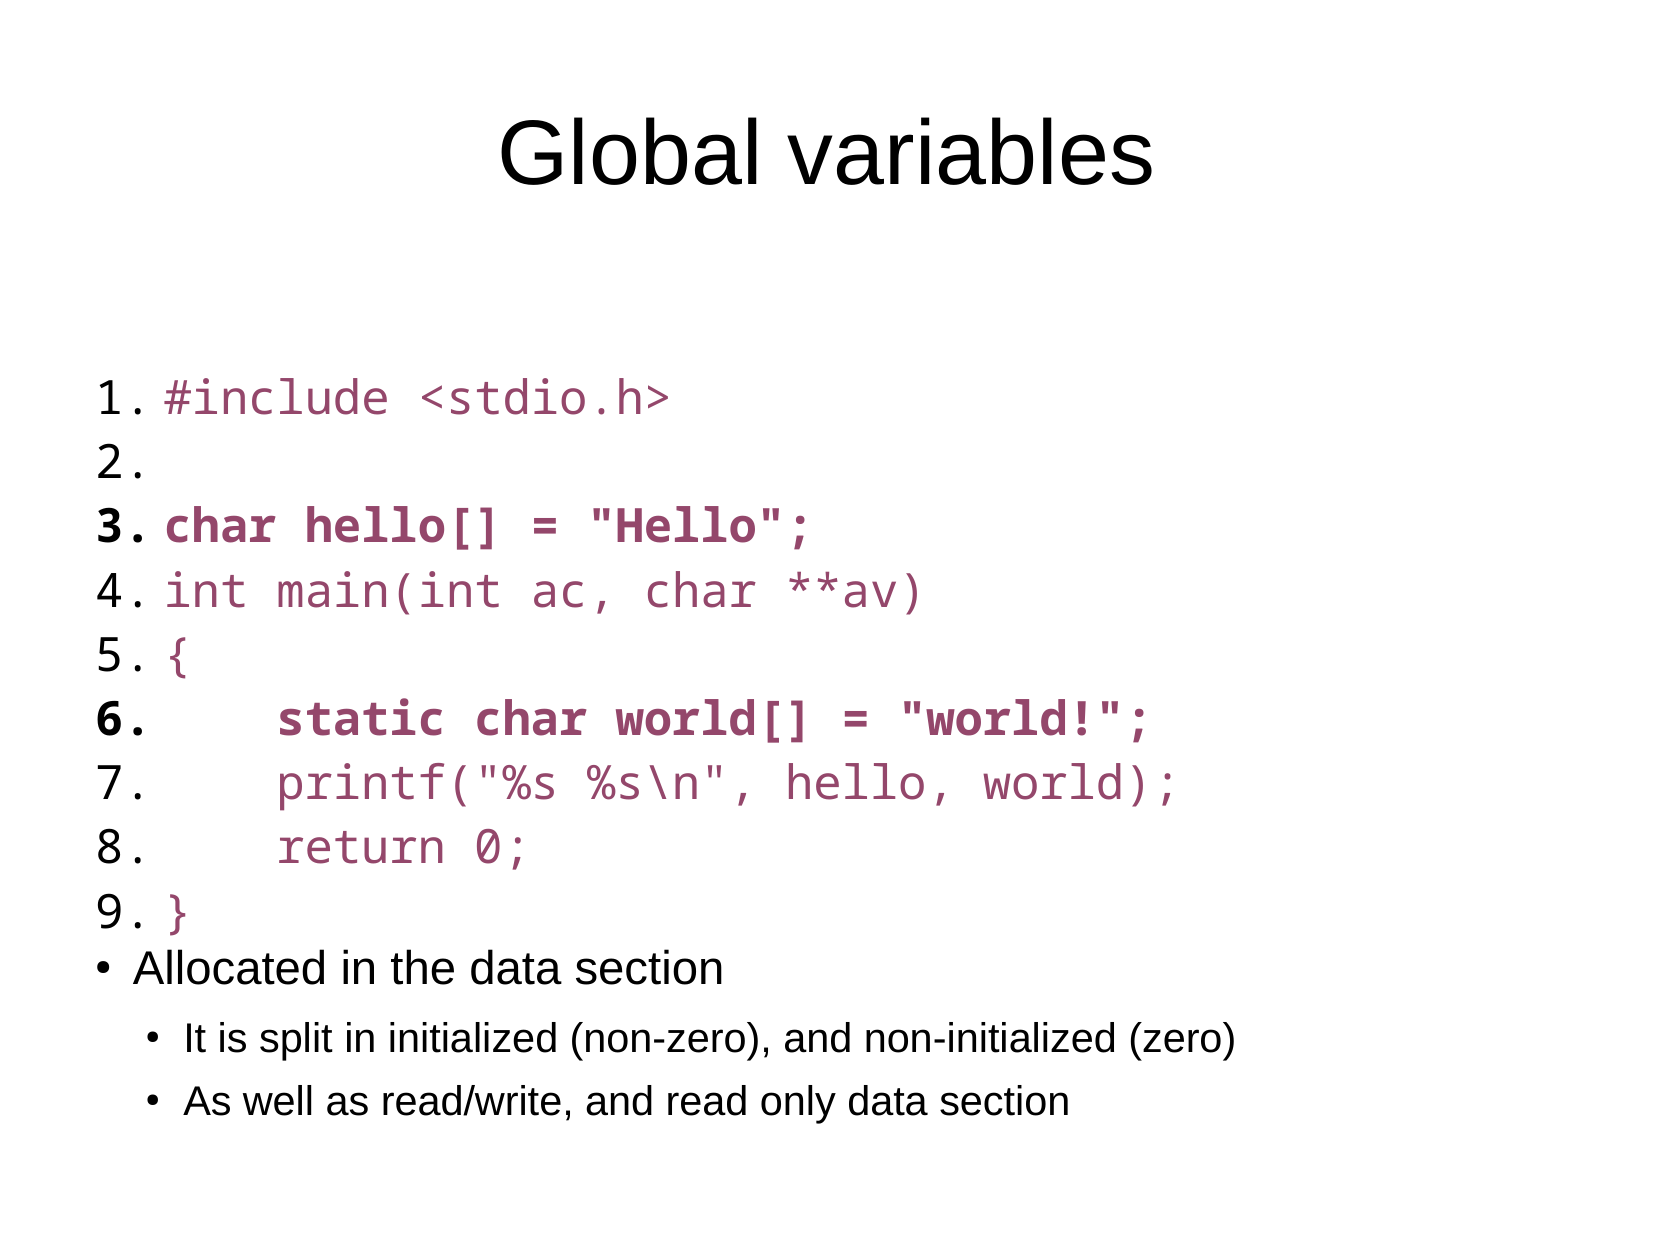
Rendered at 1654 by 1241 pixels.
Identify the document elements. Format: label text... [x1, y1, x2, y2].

title Global variables [82, 49, 1571, 257]
list #include <stdio.h> char hello[] = "Hello"; int main(int ac, char **av) { static char world[] = "world!"; printf("%s %s\n", hello, world); return 0; } Allocated in the data section It is split in initialized (non-zero), and non-initialized (zero) As well as read/write, and read only data section [82, 290, 1571, 1125]
